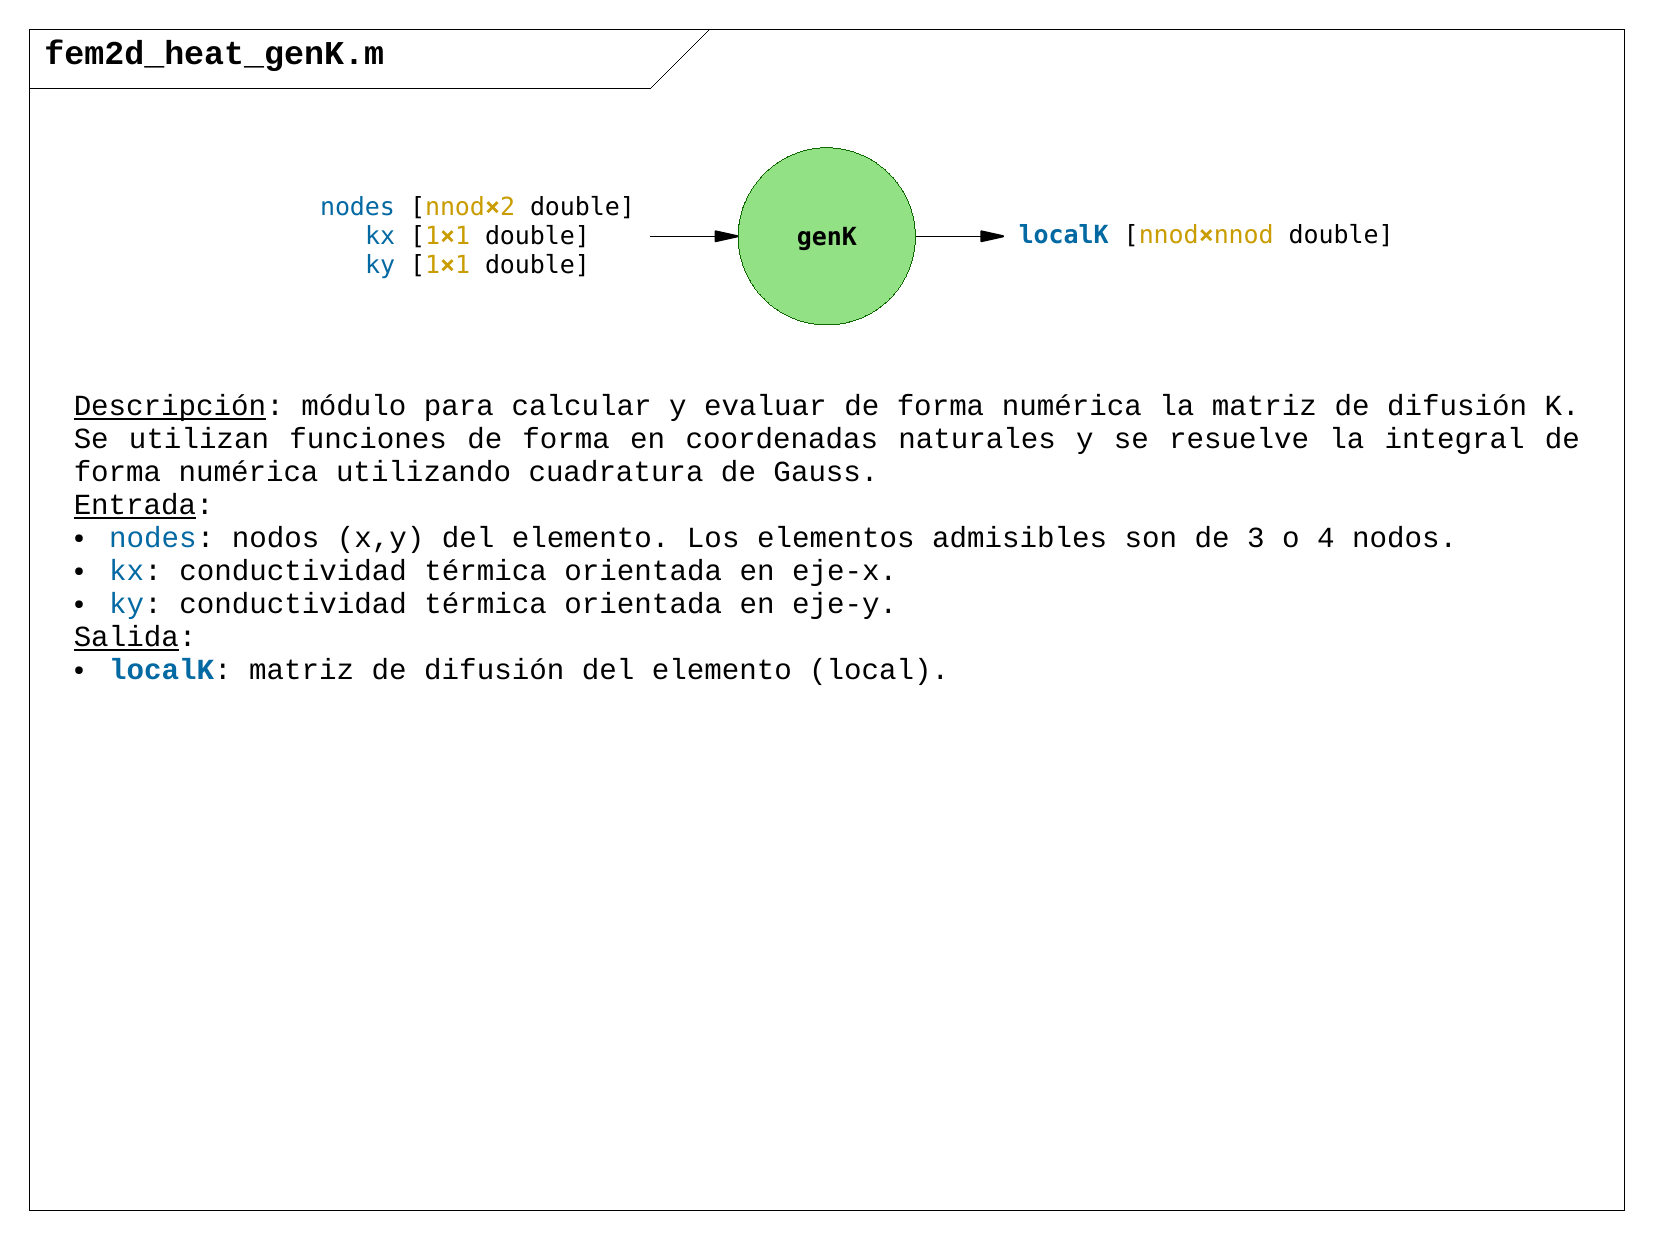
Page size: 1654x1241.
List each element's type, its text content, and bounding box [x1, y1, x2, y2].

text_box localK [nnod×nnod double] [1003, 212, 1595, 257]
text_box genK [738, 147, 916, 325]
text_box Descripción: módulo para calcular y evaluar de forma numérica la matriz de difusión K. Se utilizan funciones de forma en coordenadas naturales y se resuelve la integral de forma numérica utilizando cuadratura de Gauss. Entrada: nodes: nodos (x,y) del elemento. Los elementos admisibles son de 3 o 4 nodos. kx: conductividad térmica orientada en eje-x. ky: conductividad térmica orientada en eje-y. Salida: localK: matriz de difusión del elemento (local). [59, 383, 1595, 696]
text_box fem2d_heat_genK.m [29, 29, 709, 83]
text_box nodes [nnod×2 double] kx [1×1 double] ky [1×1 double] [59, 184, 650, 288]
